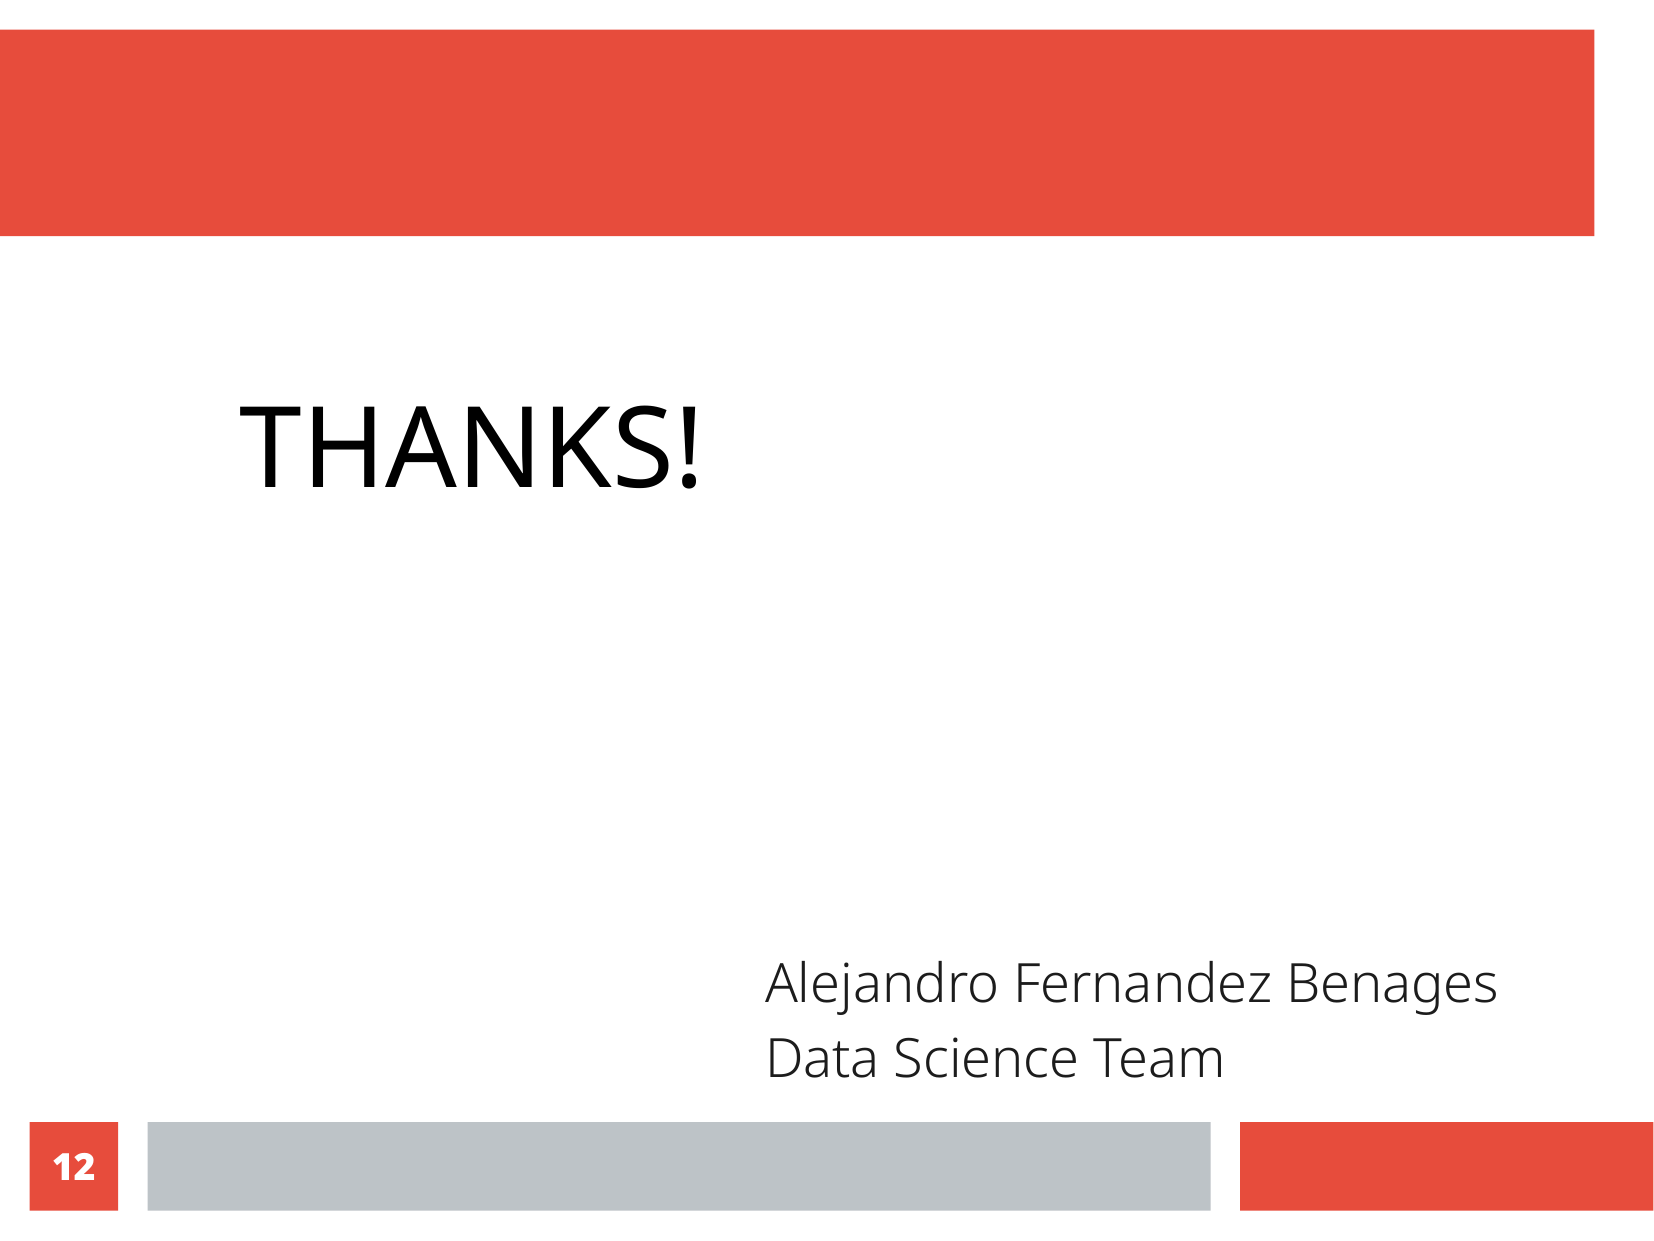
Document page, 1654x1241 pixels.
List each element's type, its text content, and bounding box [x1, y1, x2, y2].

subtitle Alejandro Fernandez Benages Data Science Team [765, 945, 1621, 1096]
text_box THANKS! [225, 360, 1576, 586]
